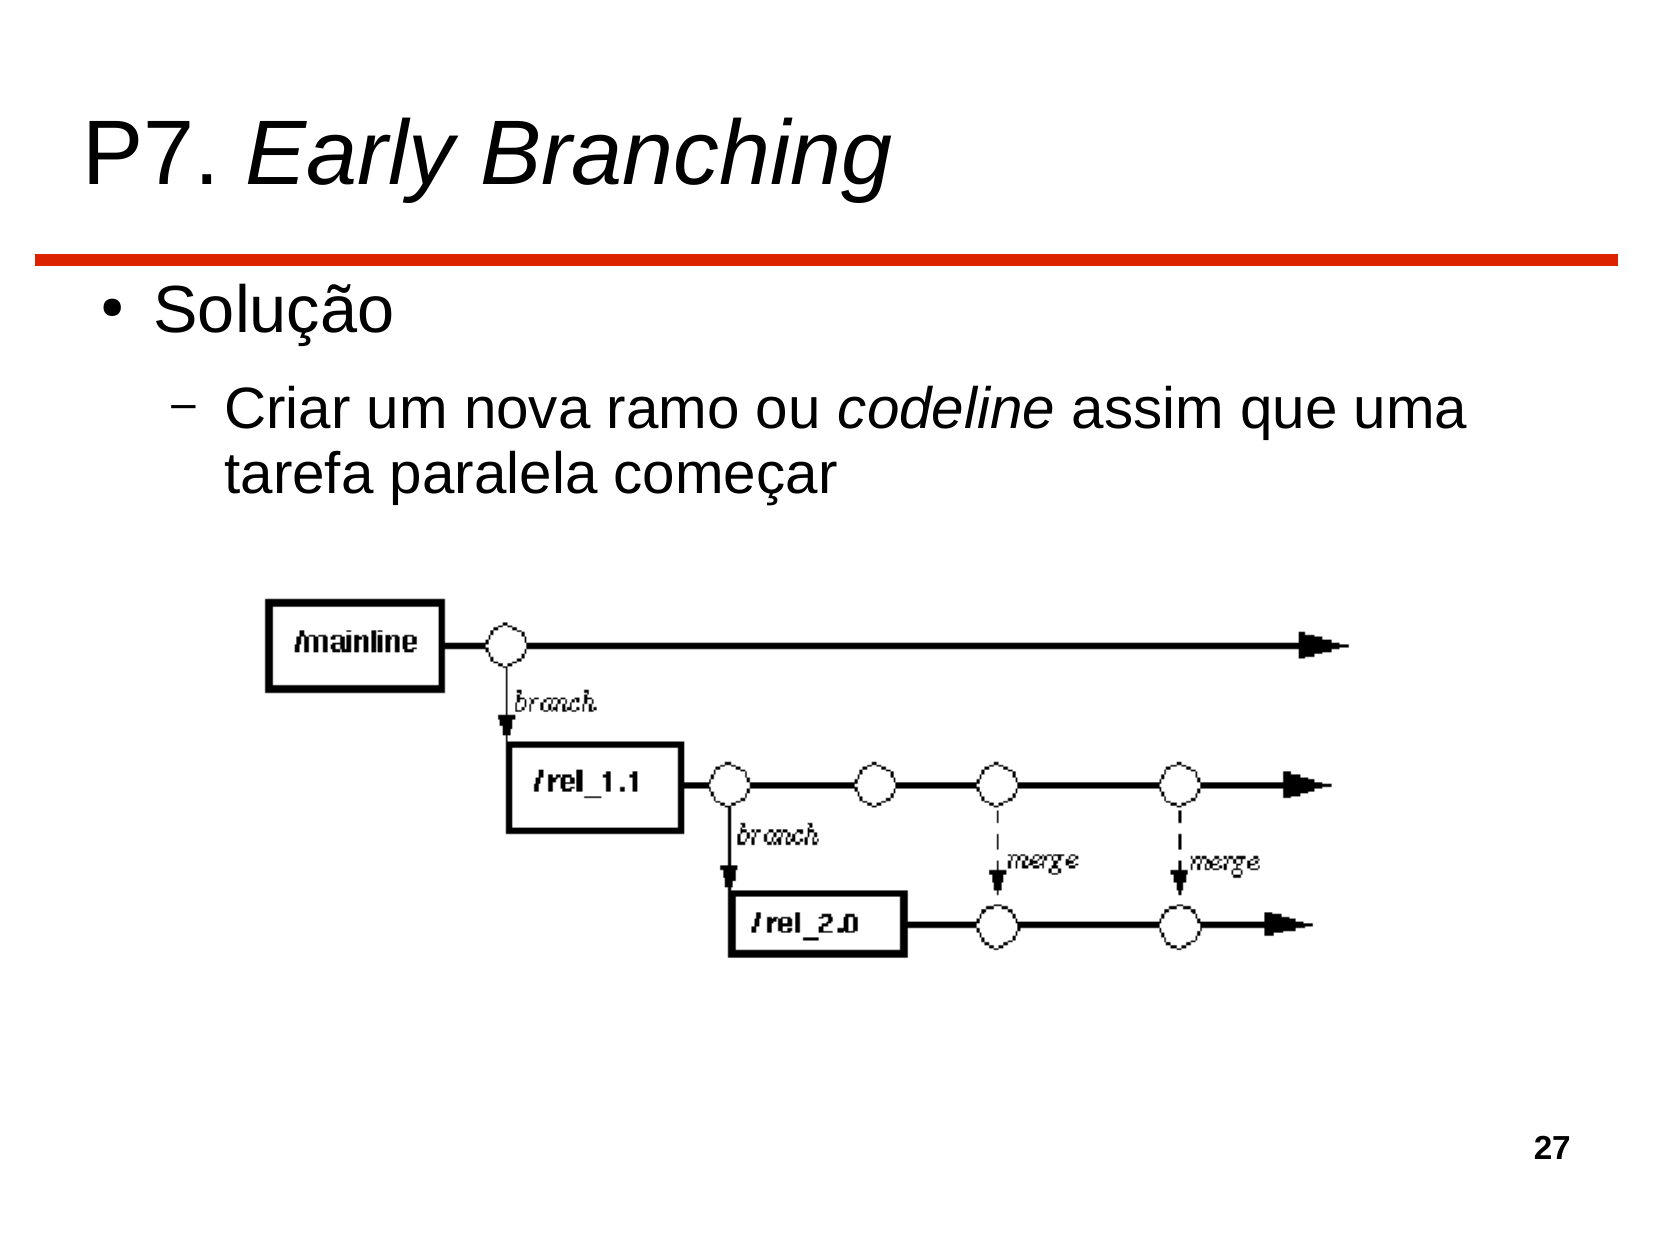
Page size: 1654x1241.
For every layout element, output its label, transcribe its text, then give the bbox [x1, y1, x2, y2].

picture [256, 582, 1371, 969]
title P7. Early Branching [82, 49, 1571, 257]
list Solução Criar um nova ramo ou codeline assim que uma tarefa paralela começar [82, 271, 1571, 991]
